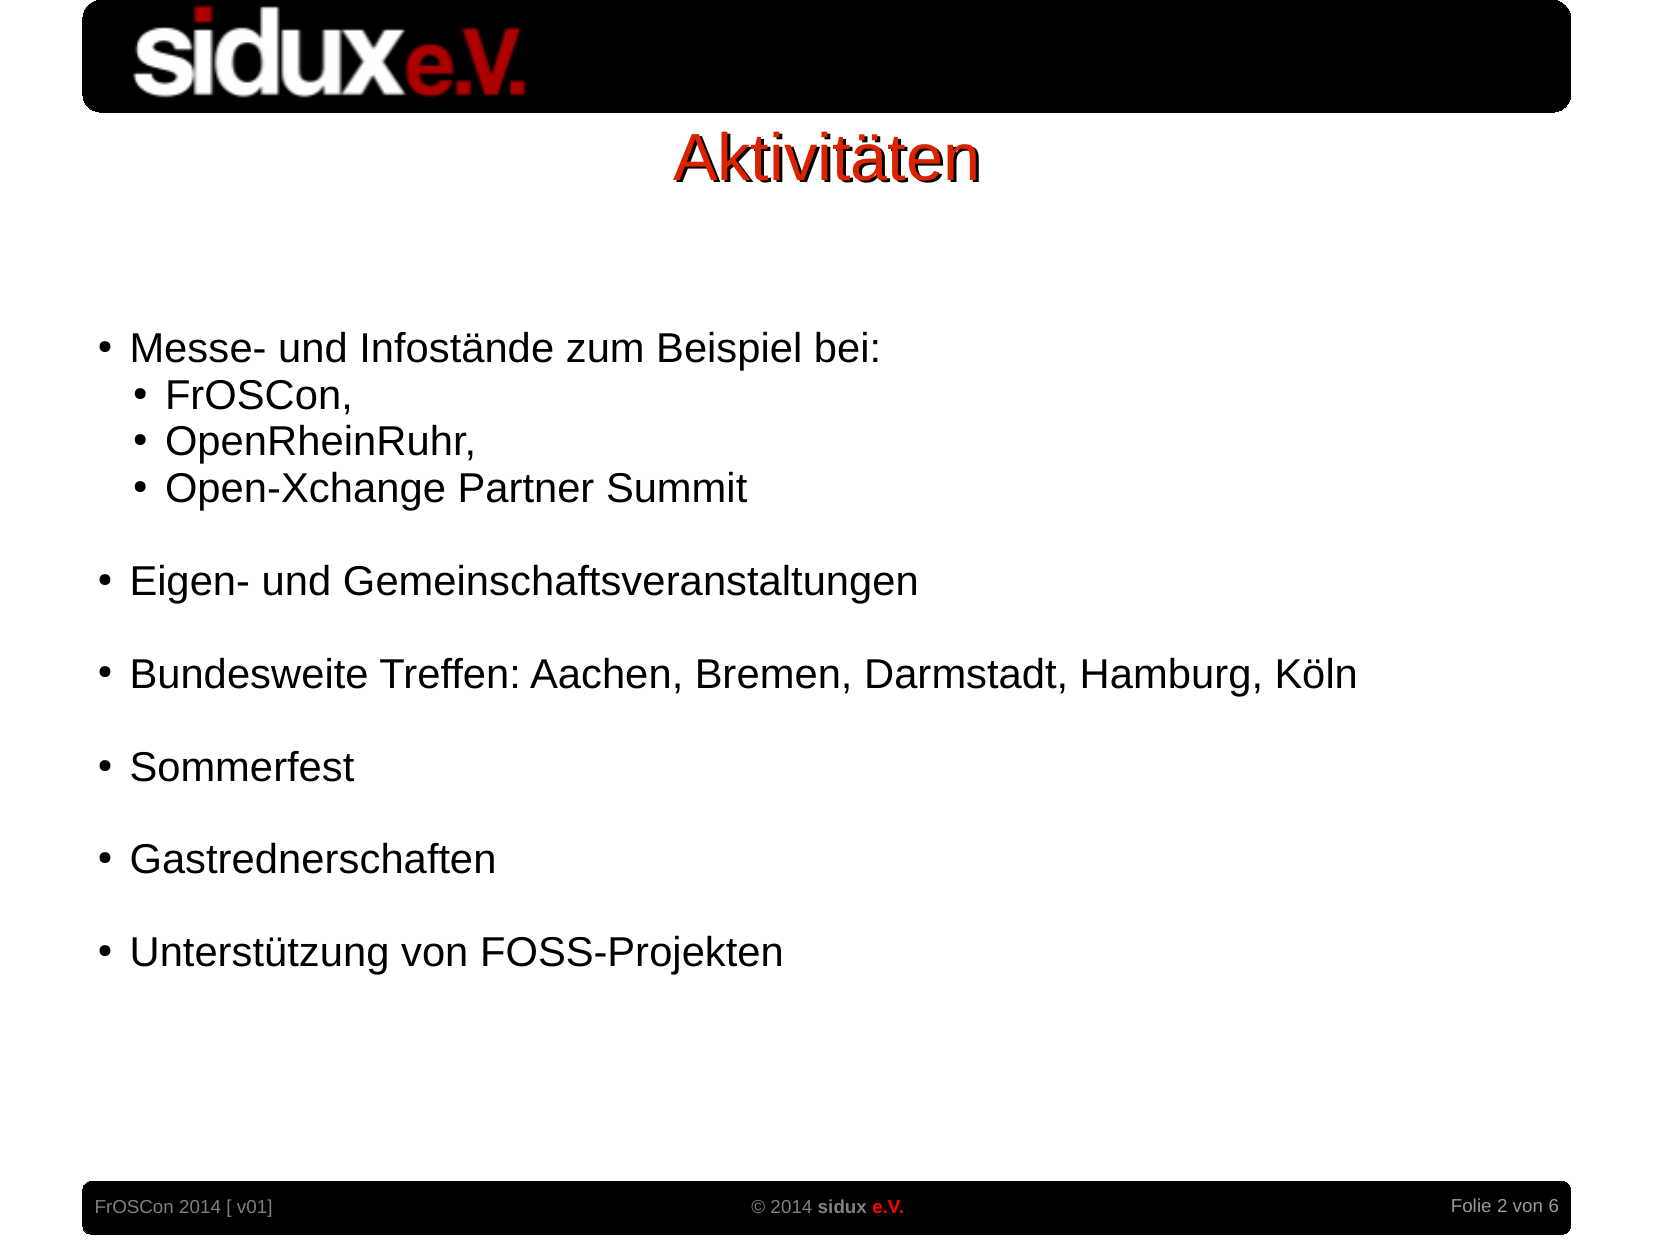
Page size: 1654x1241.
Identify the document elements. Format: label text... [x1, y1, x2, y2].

text_box Aktivitäten [82, 112, 1571, 213]
picture [113, 0, 532, 110]
text_box Messe- und Infostände zum Beispiel bei: FrOSCon, OpenRheinRuhr, Open-Xchange Partner Summit Eigen- und Gemeinschaftsveranstaltungen Bundesweite Treffen: Aachen, Bremen, Darmstadt, Hamburg, Köln Sommerfest Gastrednerschaften Unterstützung von FOSS-Projekten [82, 224, 1571, 1170]
